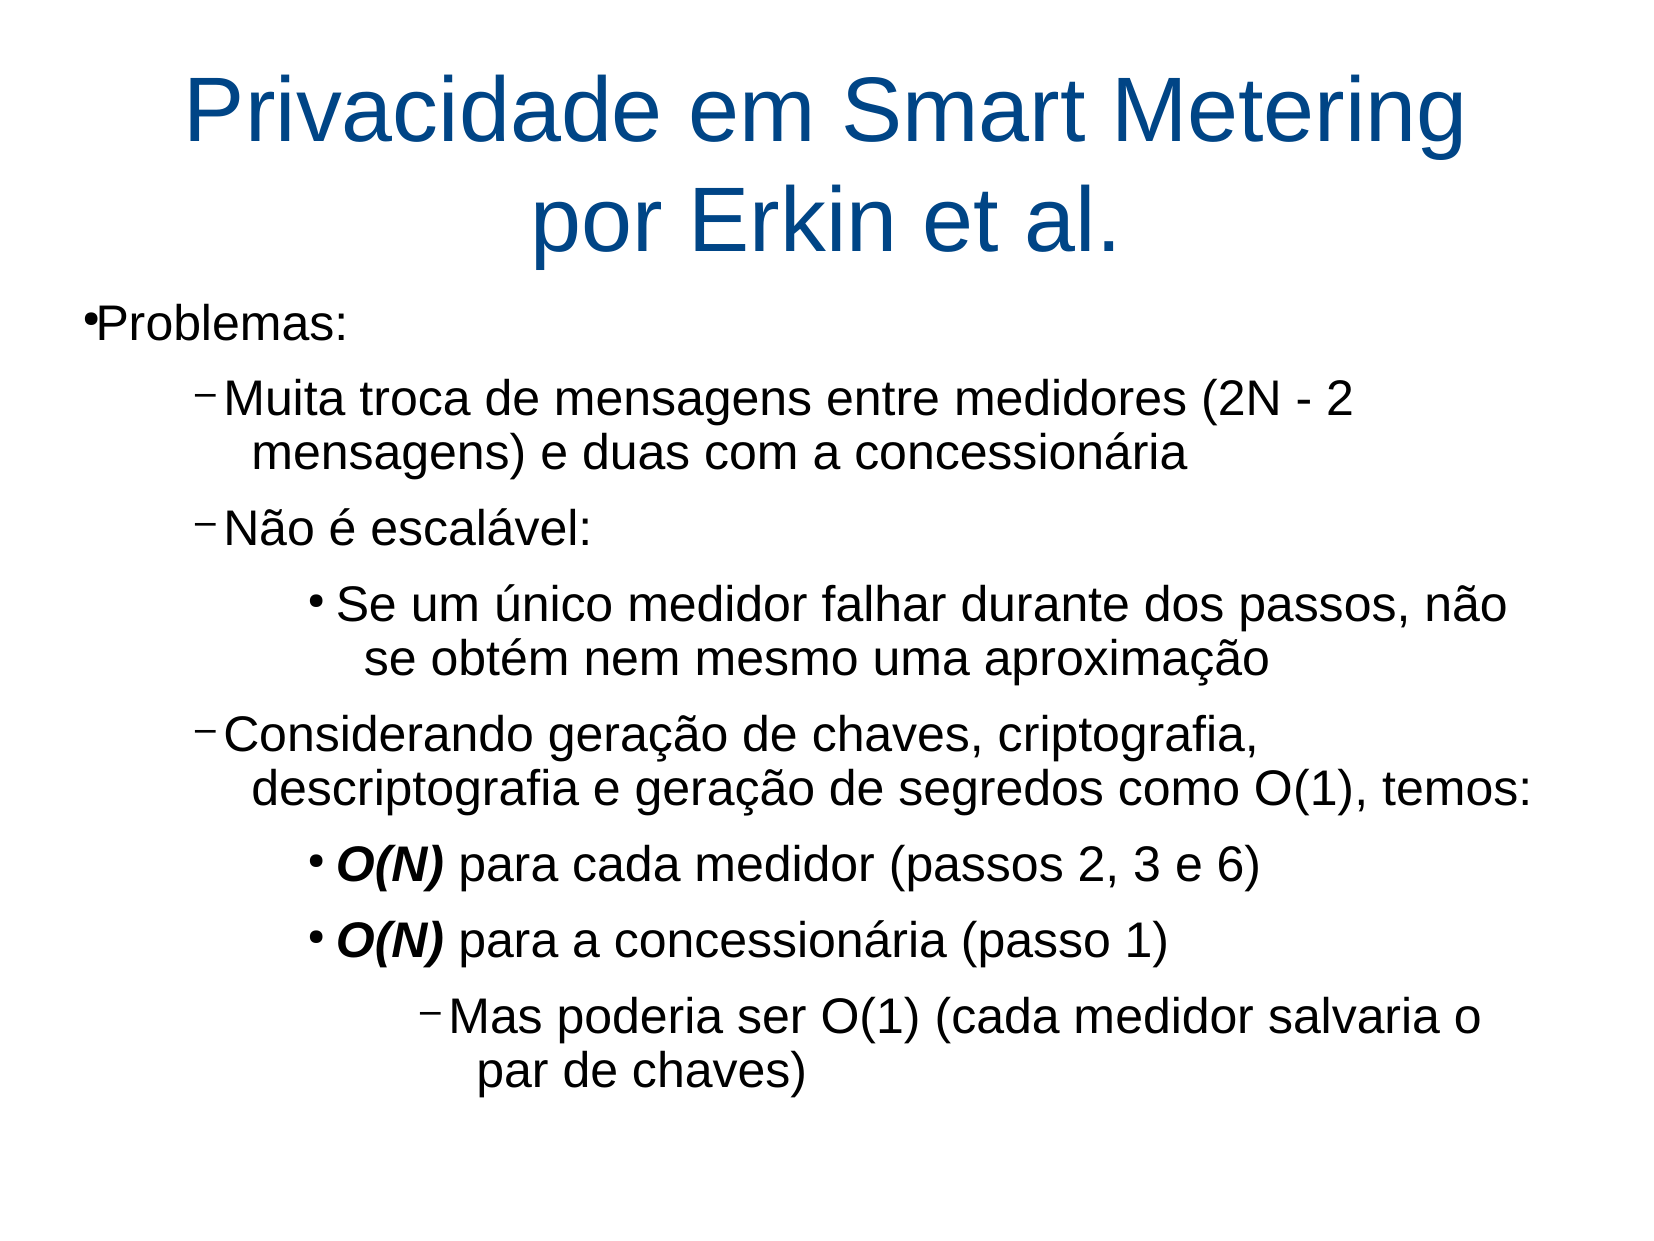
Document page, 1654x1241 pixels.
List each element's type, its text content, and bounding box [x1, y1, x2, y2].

title Privacidade em Smart Metering por Erkin et al. [82, 49, 1571, 257]
list Problemas: Muita troca de mensagens entre medidores (2N - 2 mensagens) e duas com a concessionária Não é escalável: Se um único medidor falhar durante dos passos, não se obtém nem mesmo uma aproximação Considerando geração de chaves, criptografia, descriptografia e geração de segredos como O(1), temos: O(N) para cada medidor (passos 2, 3 e 6) O(N) para a concessionária (passo 1) Mas poderia ser O(1) (cada medidor salvaria o par de chaves) [82, 290, 1538, 1126]
text_box [777, 593, 896, 653]
